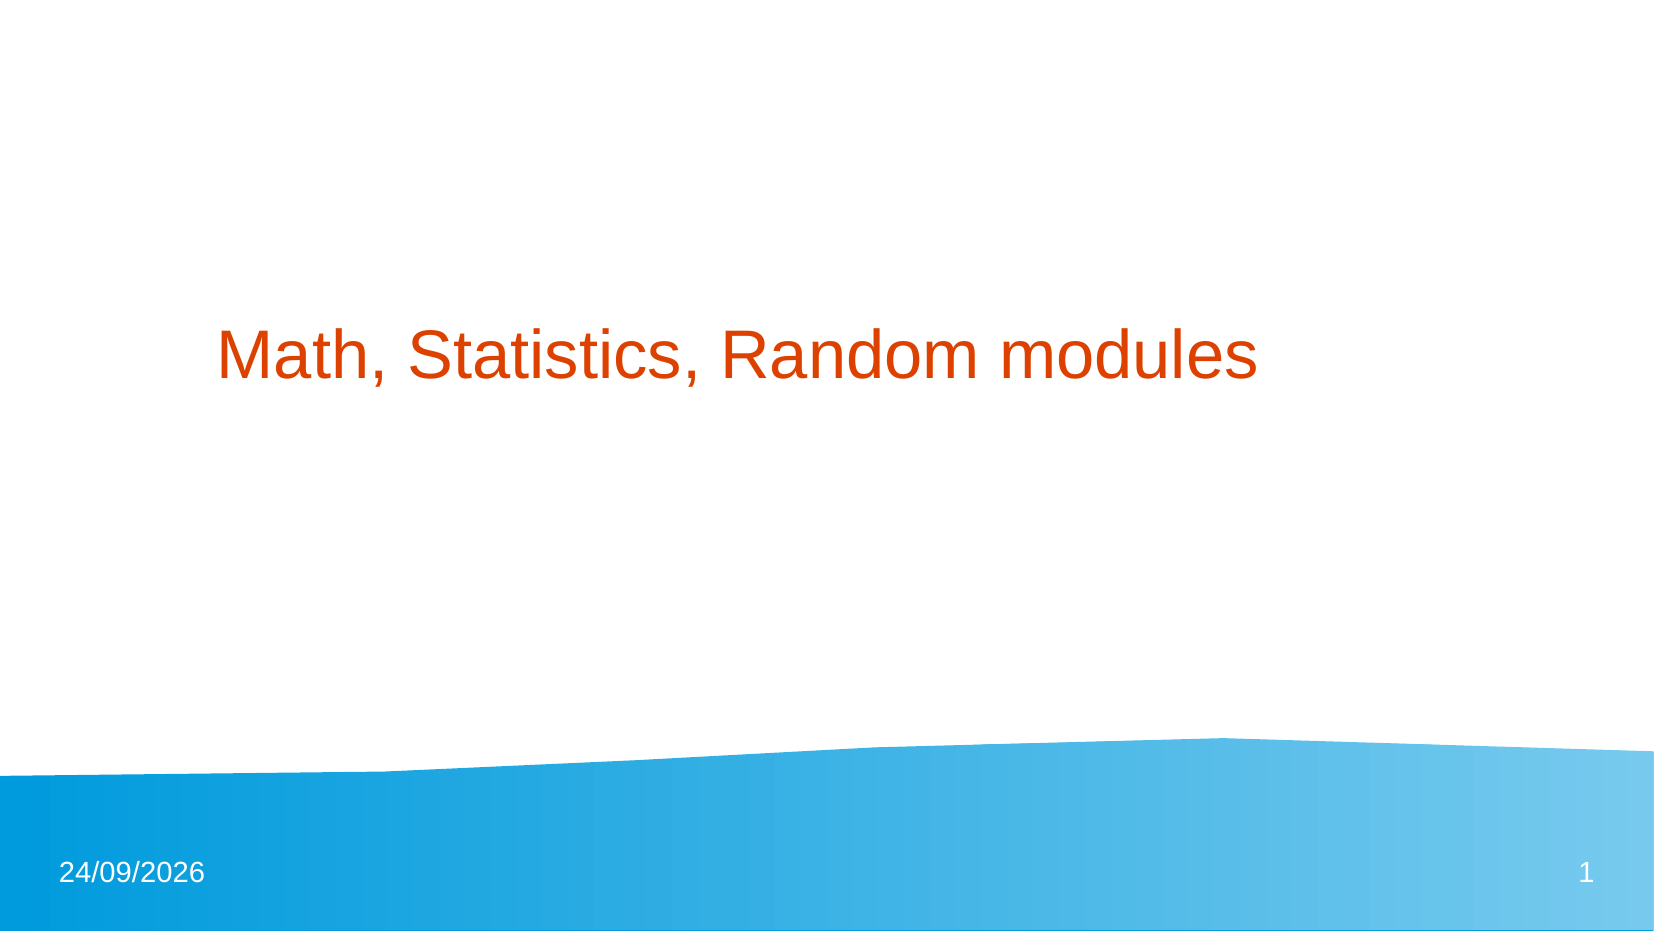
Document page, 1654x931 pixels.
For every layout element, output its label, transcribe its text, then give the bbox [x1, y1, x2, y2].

title Math, Statistics, Random modules [0, 265, 1477, 443]
